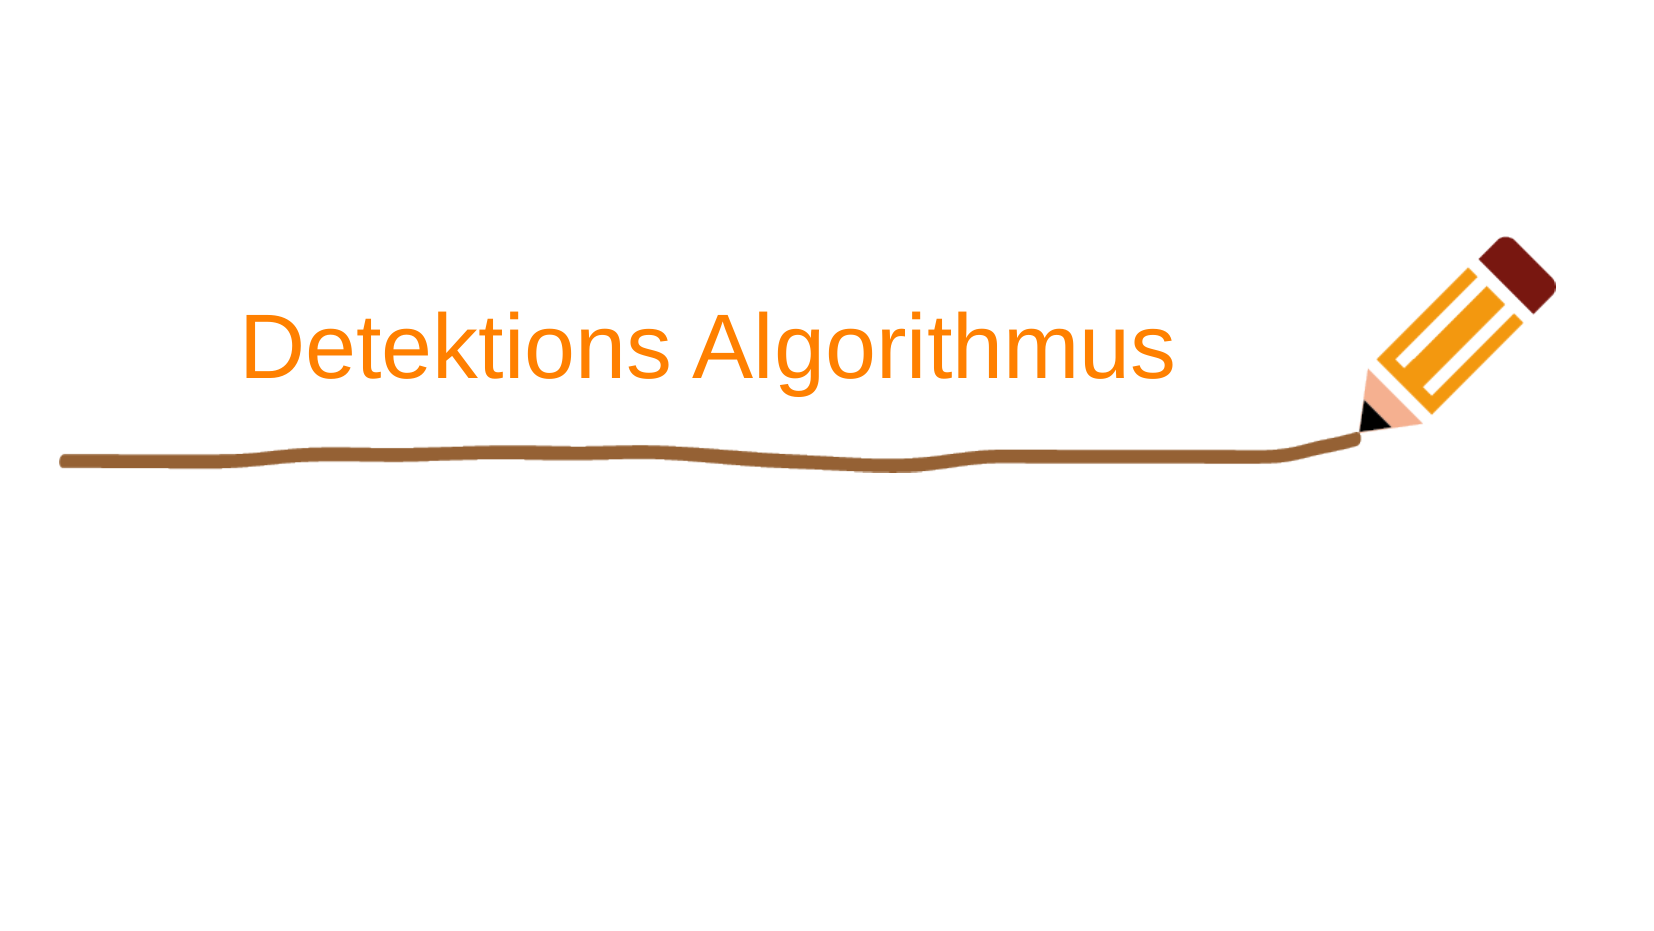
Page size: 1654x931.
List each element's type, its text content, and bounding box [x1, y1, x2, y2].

picture [59, 236, 1556, 473]
title Detektions Algorithmus [88, 265, 1329, 429]
